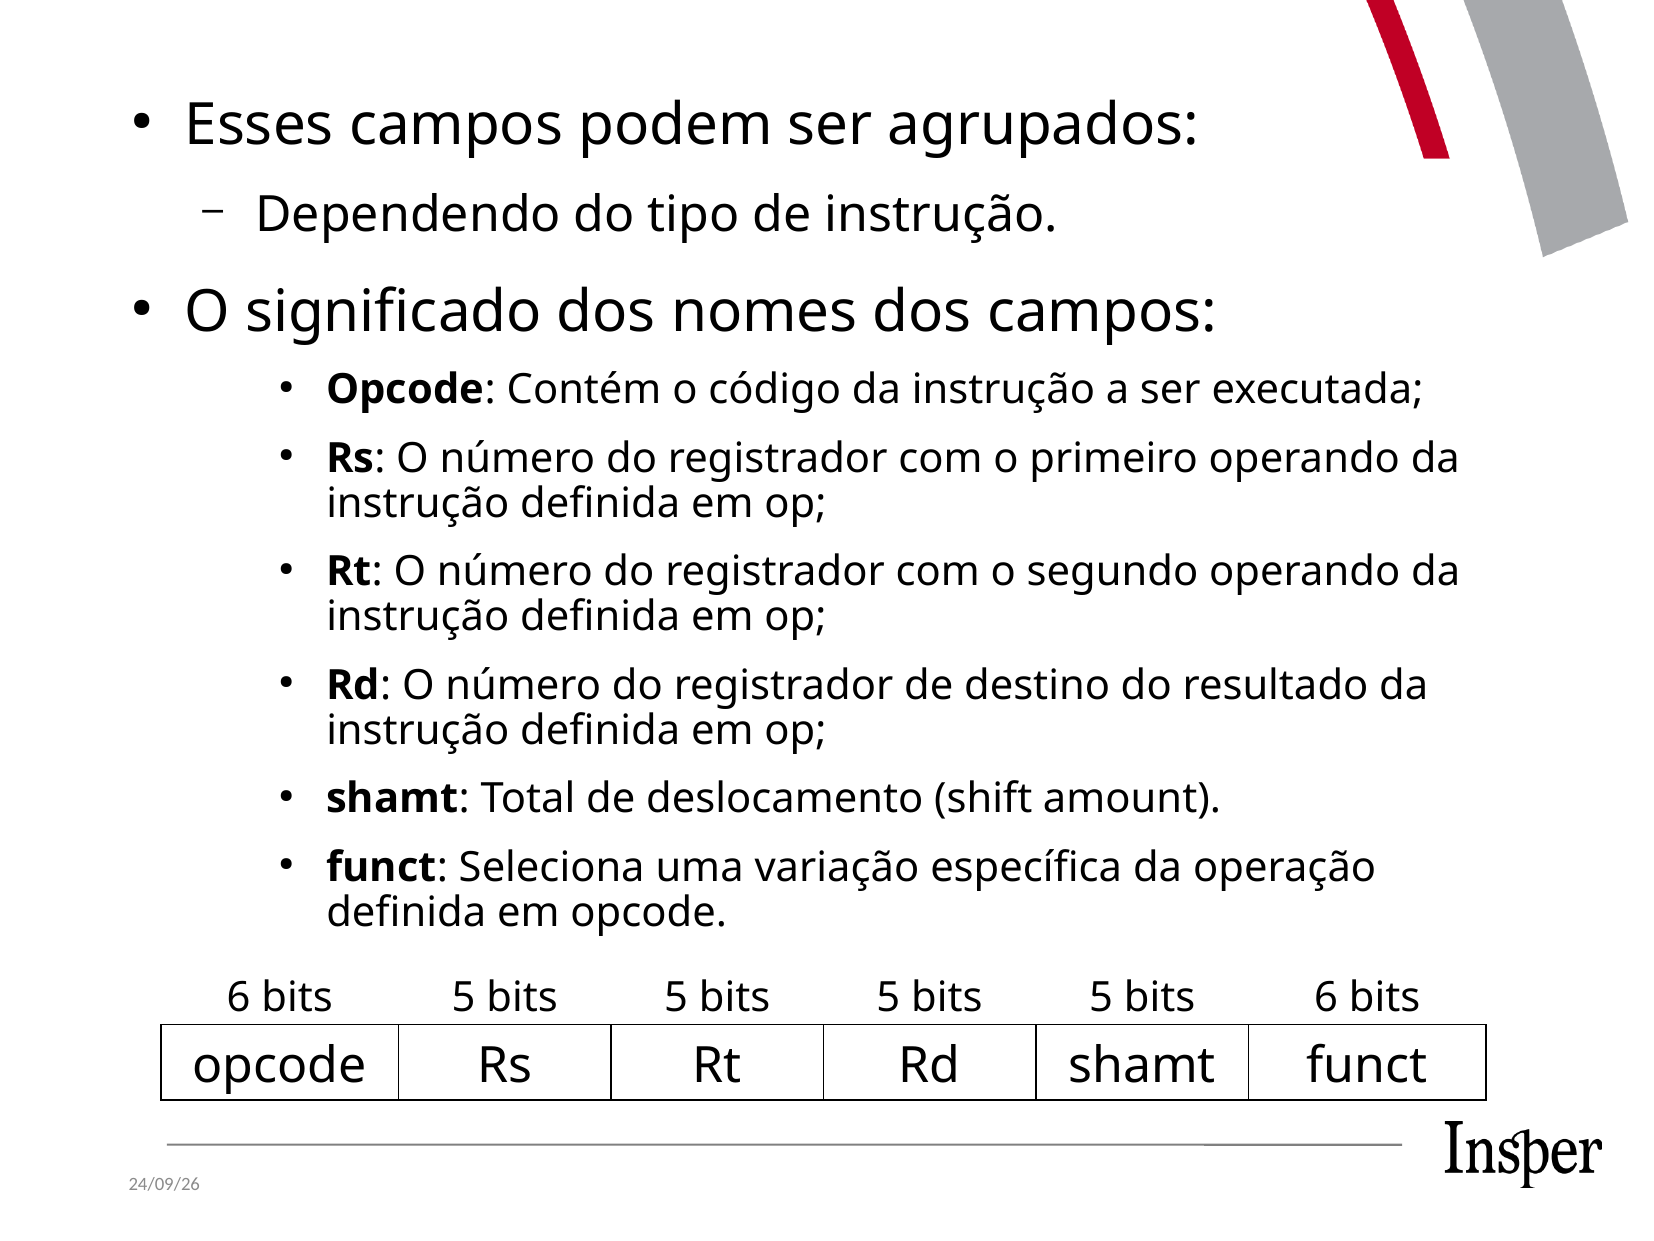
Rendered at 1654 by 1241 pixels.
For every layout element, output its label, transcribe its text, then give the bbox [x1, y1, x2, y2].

text_box opcode [160, 1028, 398, 1101]
text_box Rd [823, 1028, 1035, 1101]
text_box 5 bits [610, 962, 823, 1028]
text_box funct [1249, 1028, 1487, 1101]
text_box 5 bits [823, 962, 1035, 1028]
text_box Rs [398, 1028, 610, 1101]
text_box Rt [610, 1028, 823, 1101]
text_box 6 bits [1249, 962, 1487, 1028]
text_box shamt [1035, 1028, 1249, 1101]
text_box 5 bits [398, 962, 610, 1028]
text_box 6 bits [160, 962, 398, 1028]
list Esses campos podem ser agrupados: Dependendo do tipo de instrução. O significado dos nomes dos campos: Opcode: Contém o código da instrução a ser executada; Rs: O número do registrador com o primeiro operando da instrução definida em op; Rt: O número do registrador com o segundo operando da instrução definida em op; Rd: O número do registrador de destino do resultado da instrução definida em op; shamt: Total de deslocamento (shift amount). funct: Seleciona uma variação específica da operação definida em opcode. [113, 94, 1540, 1117]
text_box 5 bits [1035, 962, 1249, 1028]
